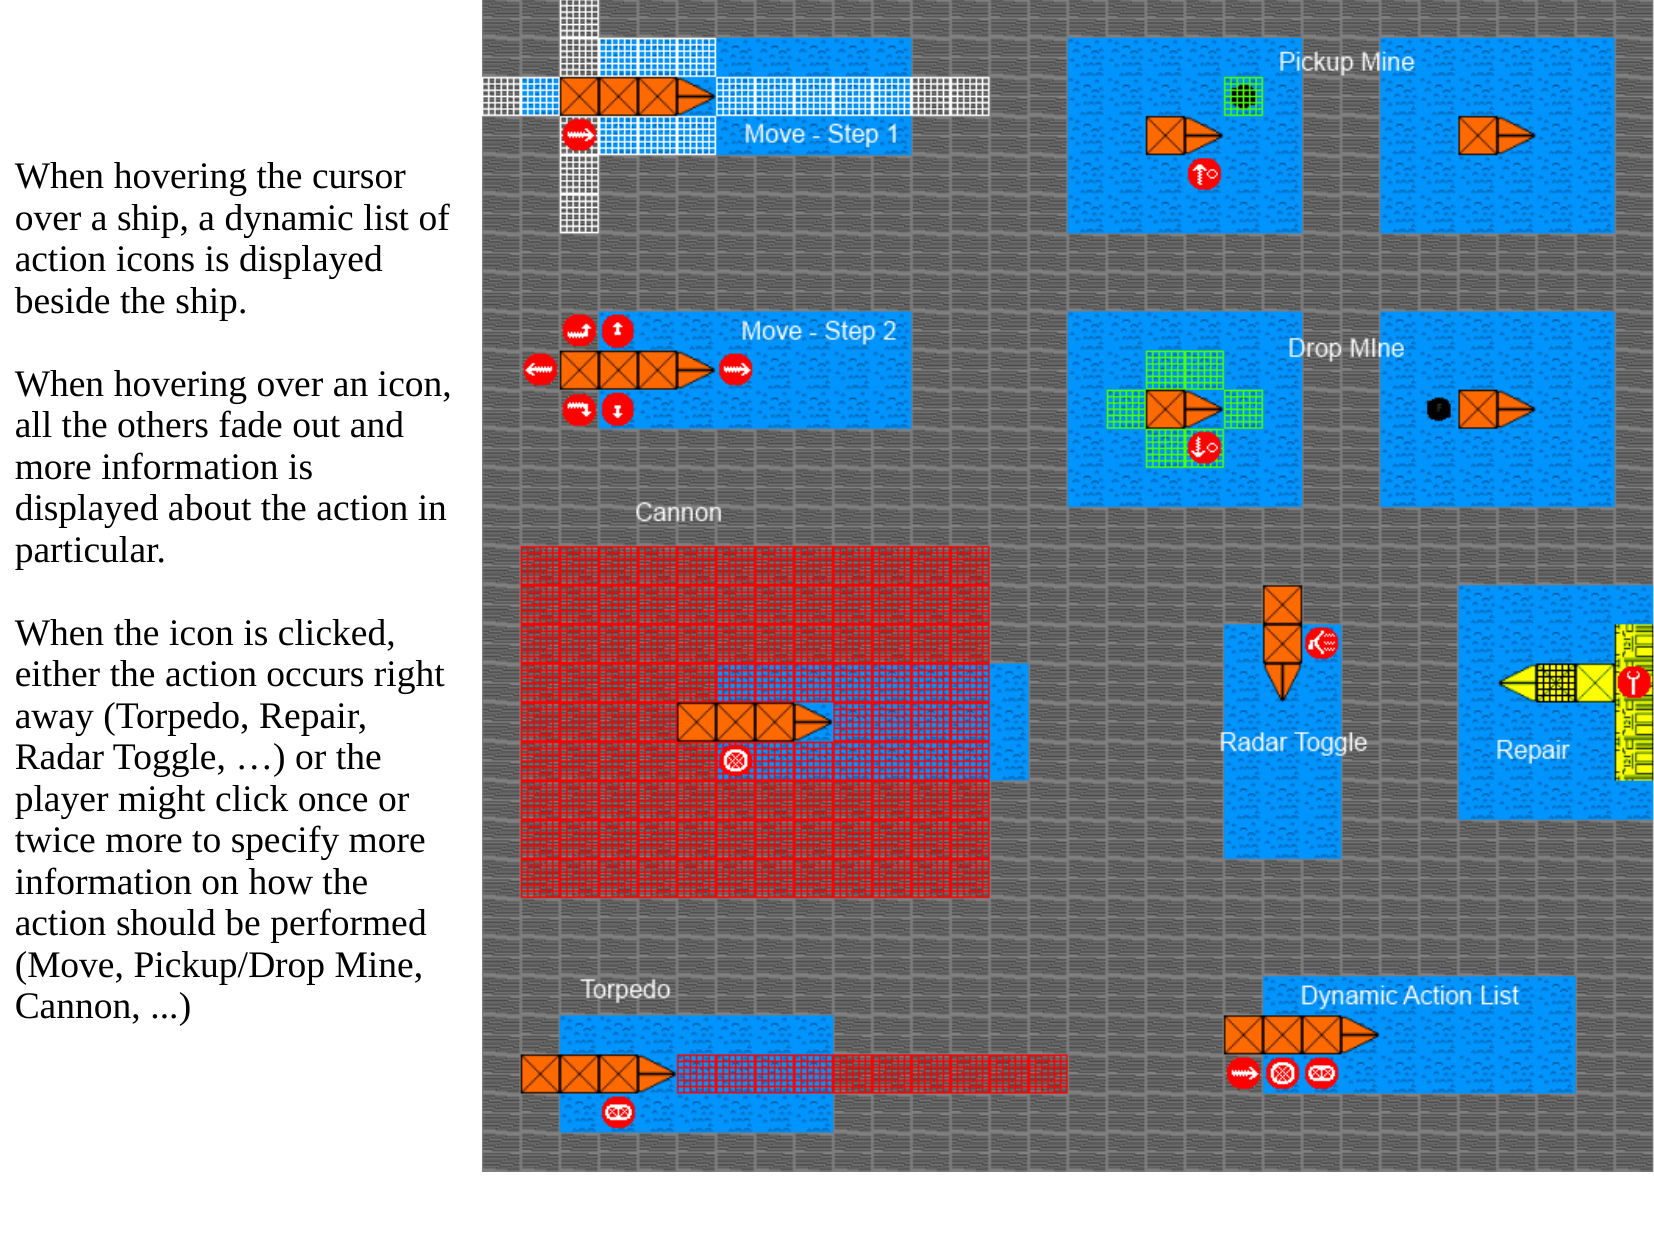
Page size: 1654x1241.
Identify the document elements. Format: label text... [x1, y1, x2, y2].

text_box When hovering the cursor over a ship, a dynamic list of action icons is displayed beside the ship. When hovering over an icon, all the others fade out and more information is displayed about the action in particular. When the icon is clicked, either the action occurs right away (Torpedo, Repair, Radar Toggle, …) or the player might click once or twice more to specify more information on how the action should be performed (Move, Pickup/Drop Mine, Cannon, ...) [0, 147, 473, 1056]
picture [482, 0, 1654, 1172]
